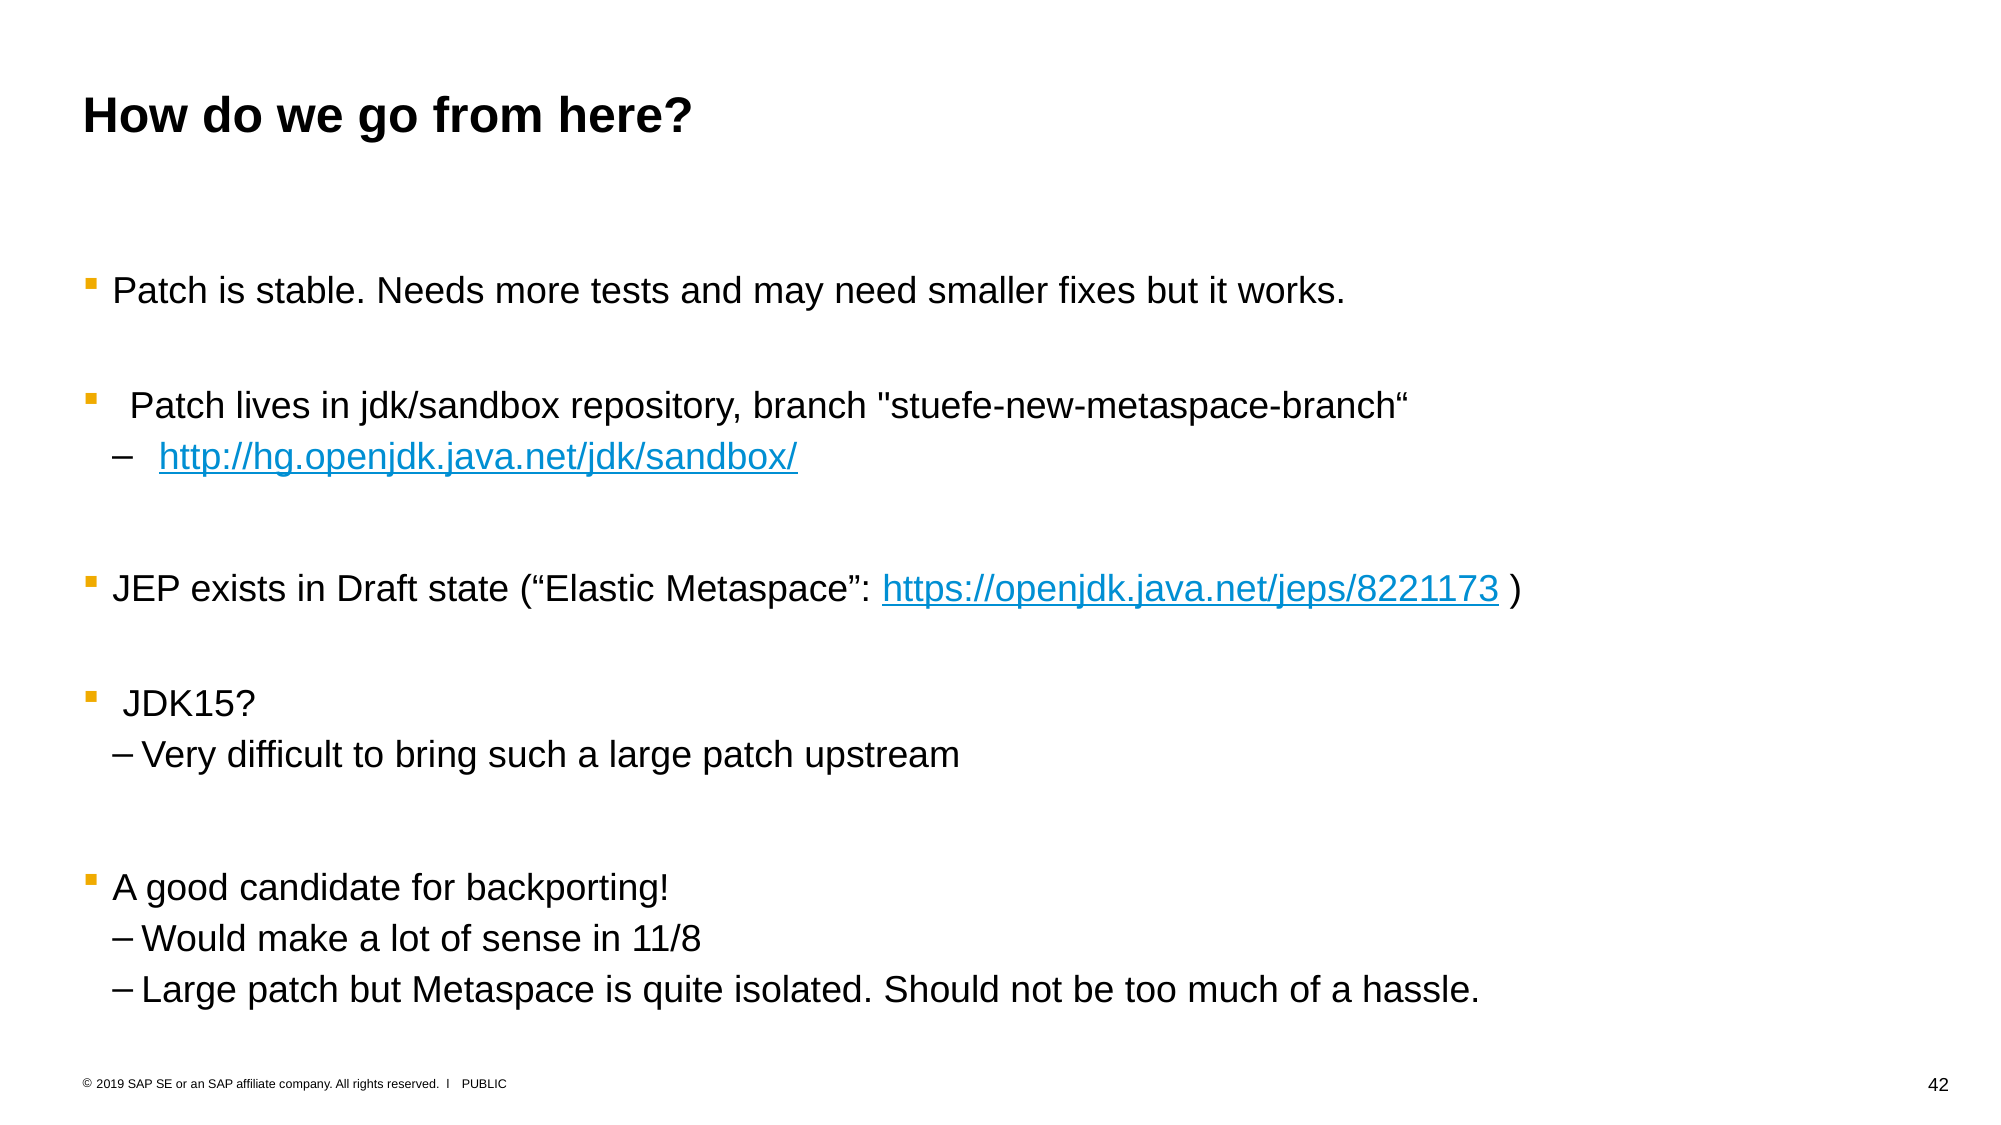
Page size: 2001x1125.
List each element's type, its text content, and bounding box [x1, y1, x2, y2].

list Patch is stable. Needs more tests and may need smaller fixes but it works. Patch lives in jdk/sandbox repository, branch "stuefe-new-metaspace-branch“ http://hg.openjdk.java.net/jdk/sandbox/ JEP exists in Draft state (“Elastic Metaspace”: https://openjdk.java.net/jeps/8221173 ) JDK15? Very difficult to bring such a large patch upstream A good candidate for backporting! Would make a lot of sense in 11/8 Large patch but Metaspace is quite isolated. Should not be too much of a hassle. [82, 265, 1918, 1040]
title How do we go from here? [82, 82, 1918, 144]
